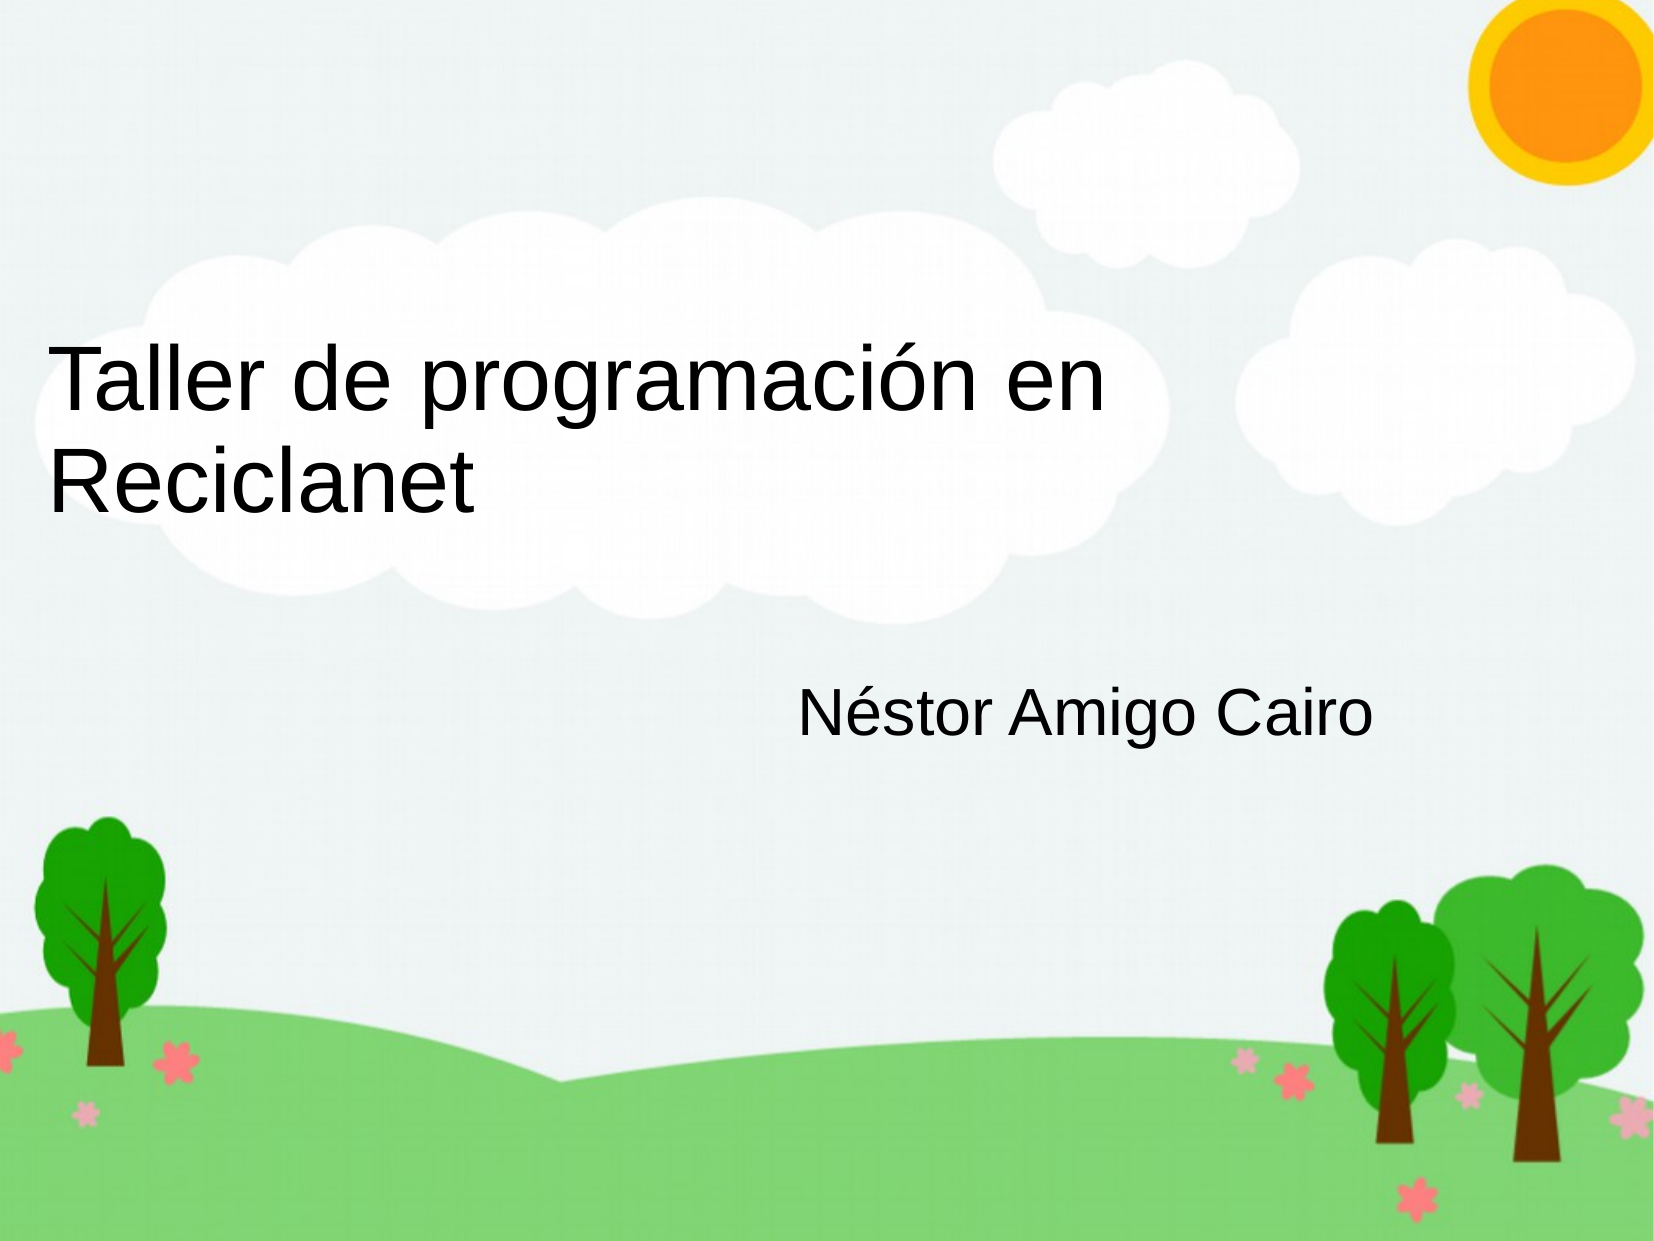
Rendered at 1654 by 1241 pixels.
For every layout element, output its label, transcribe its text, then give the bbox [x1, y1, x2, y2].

picture [0, 0, 1654, 1241]
subtitle Néstor Amigo Cairo [661, 632, 1512, 792]
title Taller de programación en Reciclanet [47, 283, 1512, 577]
